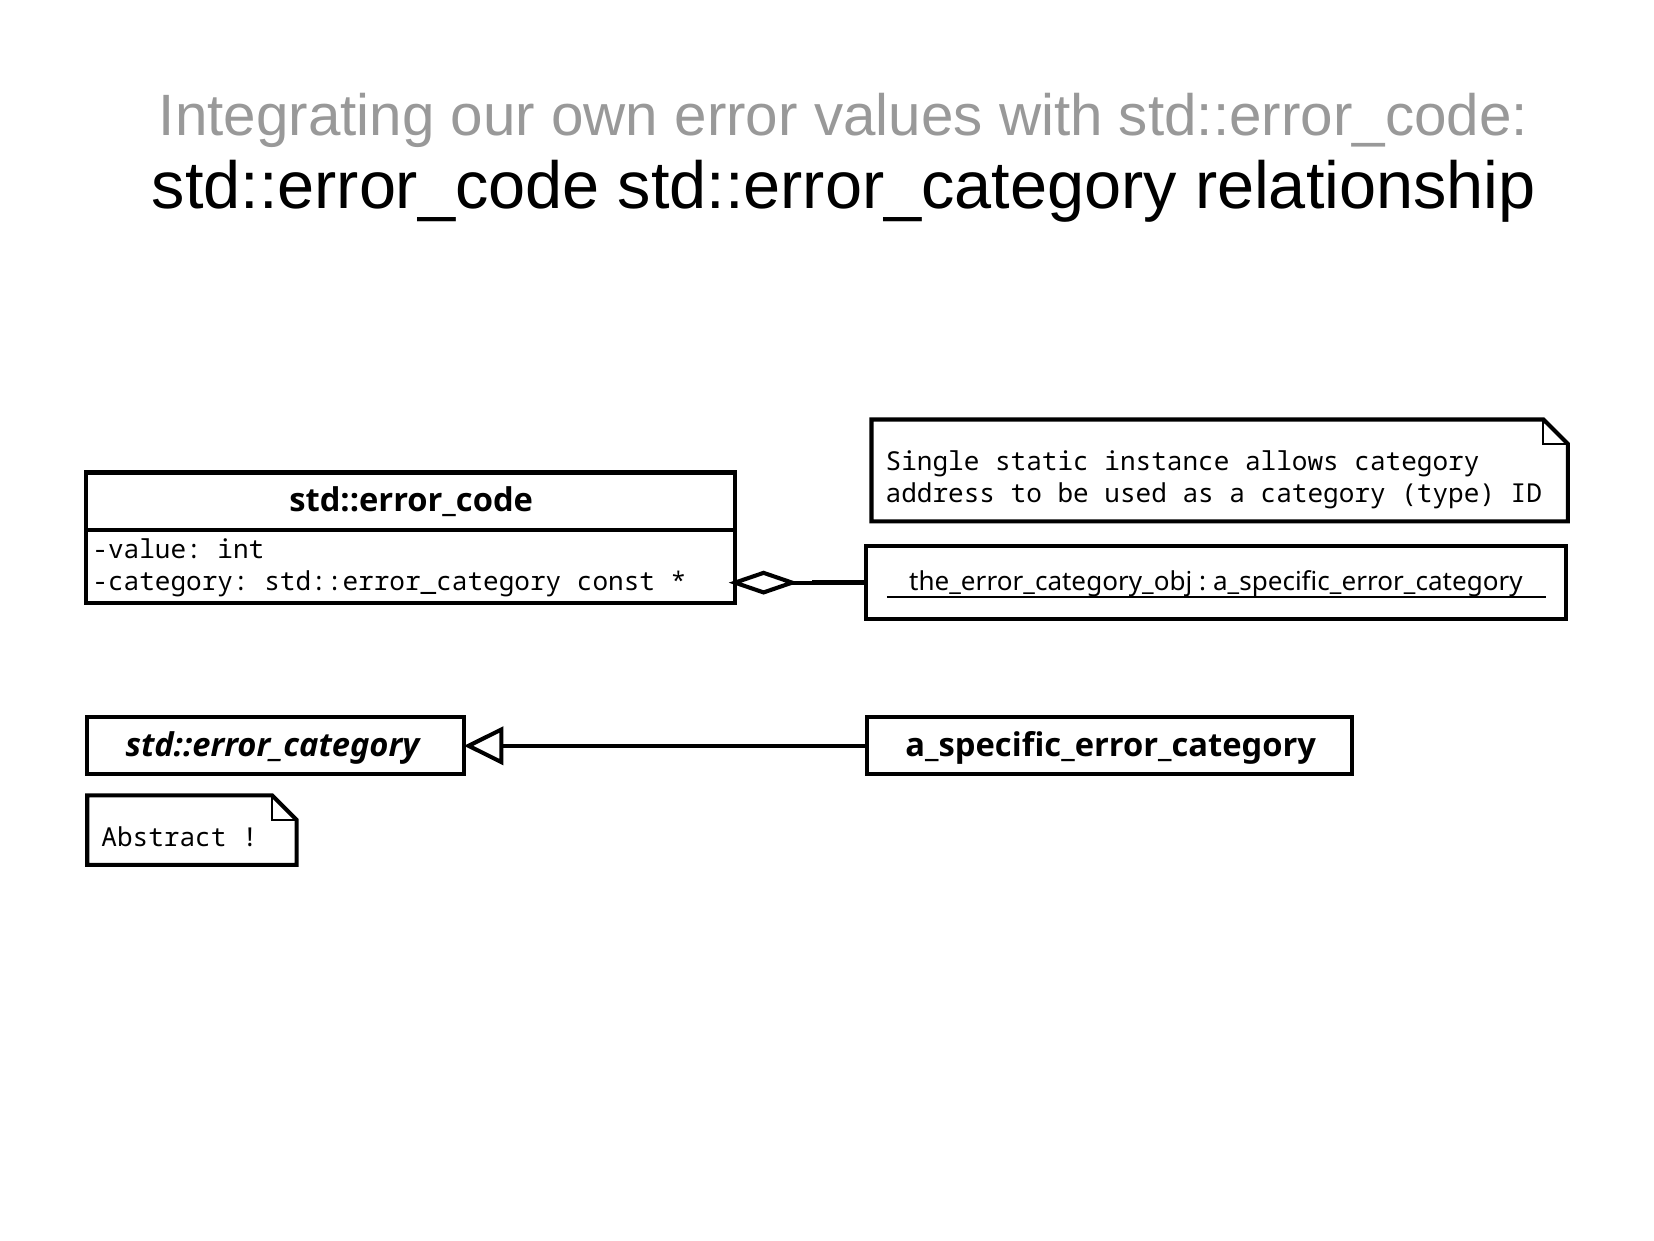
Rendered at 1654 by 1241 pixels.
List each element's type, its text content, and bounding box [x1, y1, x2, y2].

picture [83, 401, 1572, 885]
title Integrating our own error values with std::error_code: std::error_code std::error_category relationship [82, 49, 1571, 257]
